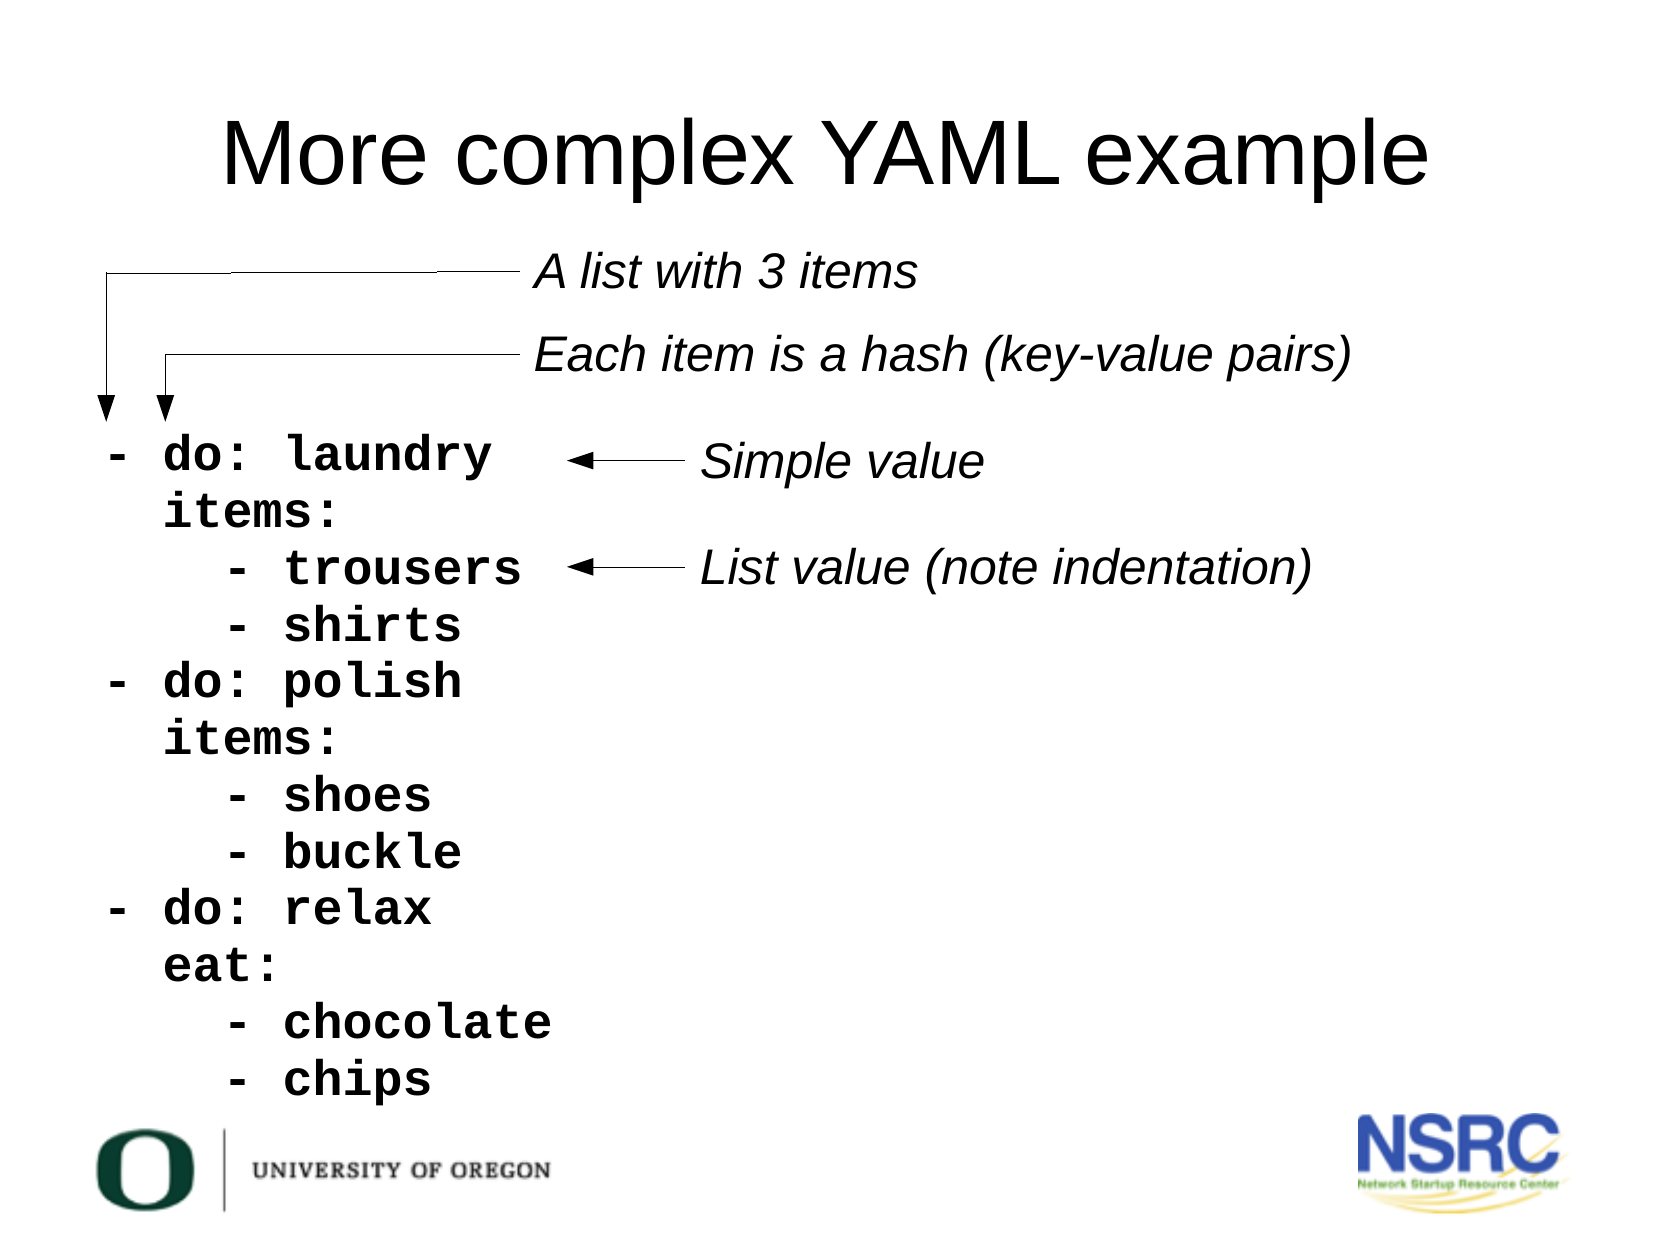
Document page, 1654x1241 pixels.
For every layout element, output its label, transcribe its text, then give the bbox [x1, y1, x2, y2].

text_box A list with 3 items [519, 236, 1130, 307]
text_box Simple value [684, 425, 1151, 497]
text_box List value (note indentation) [684, 531, 1635, 603]
text_box Each item is a hash (key-value pairs) [518, 319, 1654, 390]
text_box - do: laundry items: - trousers - shirts - do: polish items: - shoes - buckle - do: relax eat: - chocolate - chips [87, 421, 1600, 1118]
picture [82, 1125, 566, 1216]
picture [1358, 1118, 1571, 1216]
title More complex YAML example [82, 49, 1571, 257]
